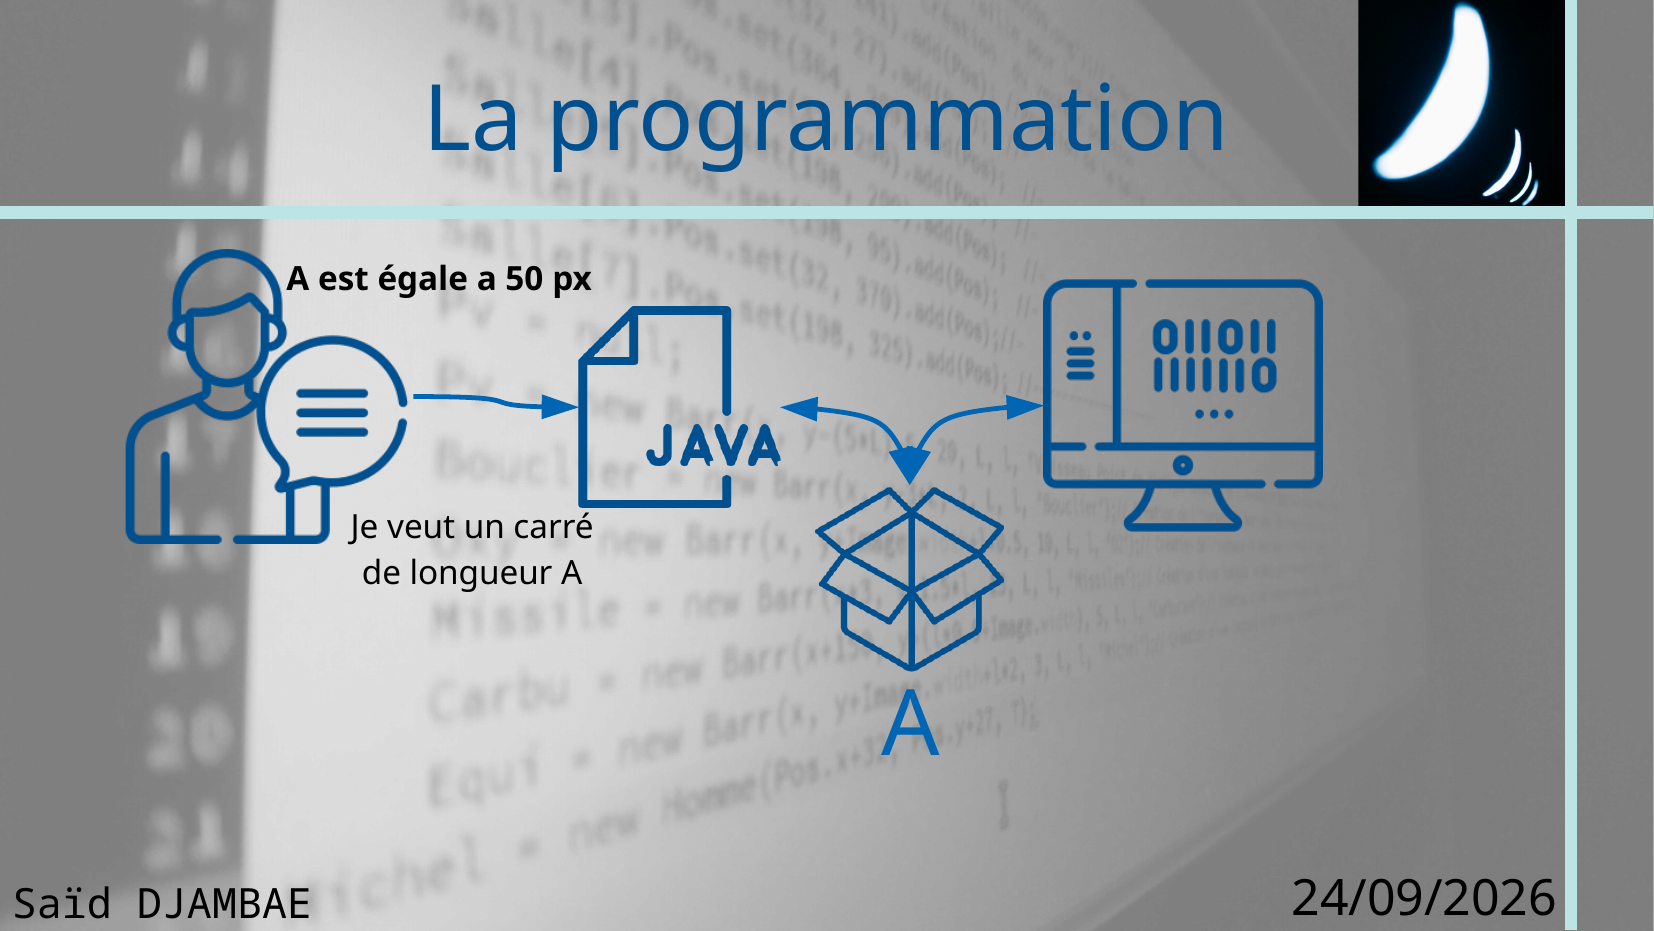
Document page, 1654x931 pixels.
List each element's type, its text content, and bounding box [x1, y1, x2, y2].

picture [0, 0, 1565, 206]
title La programmation [82, 37, 1571, 193]
text_box A est égale a 50 px [271, 248, 686, 357]
picture [1577, 0, 1654, 206]
text_box A [866, 650, 957, 792]
text_box Je veut un carré de longueur A [224, 496, 721, 603]
picture [0, 219, 1654, 931]
